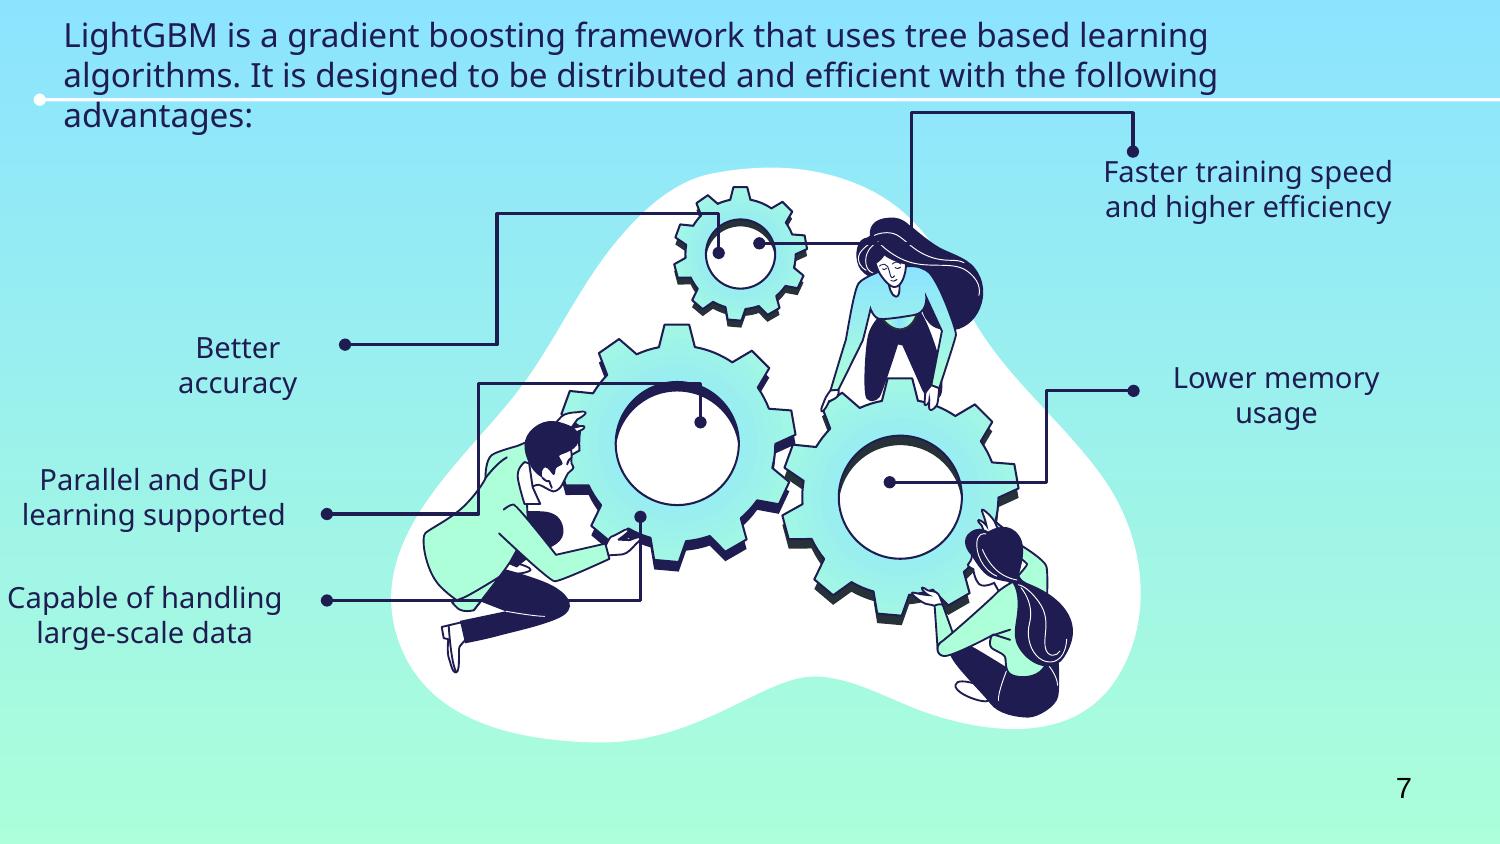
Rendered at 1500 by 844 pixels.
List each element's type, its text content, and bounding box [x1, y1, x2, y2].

list Lower memory usage [1148, 344, 1404, 433]
title LightGBM is a gradient boosting framework that uses tree based learning algorithms. It is designed to be distributed and efficient with the following advantages: [48, 0, 1405, 88]
list Better accuracy [117, 314, 359, 404]
text_box Parallel and GPU learning supported [0, 446, 329, 536]
text_box Faster training speed and higher efficiency [1086, 138, 1411, 228]
text_box 7 [1380, 761, 1450, 812]
text_box [391, 167, 1141, 743]
list Capable of handling large-scale data [0, 564, 320, 654]
text_box [419, 439, 477, 512]
